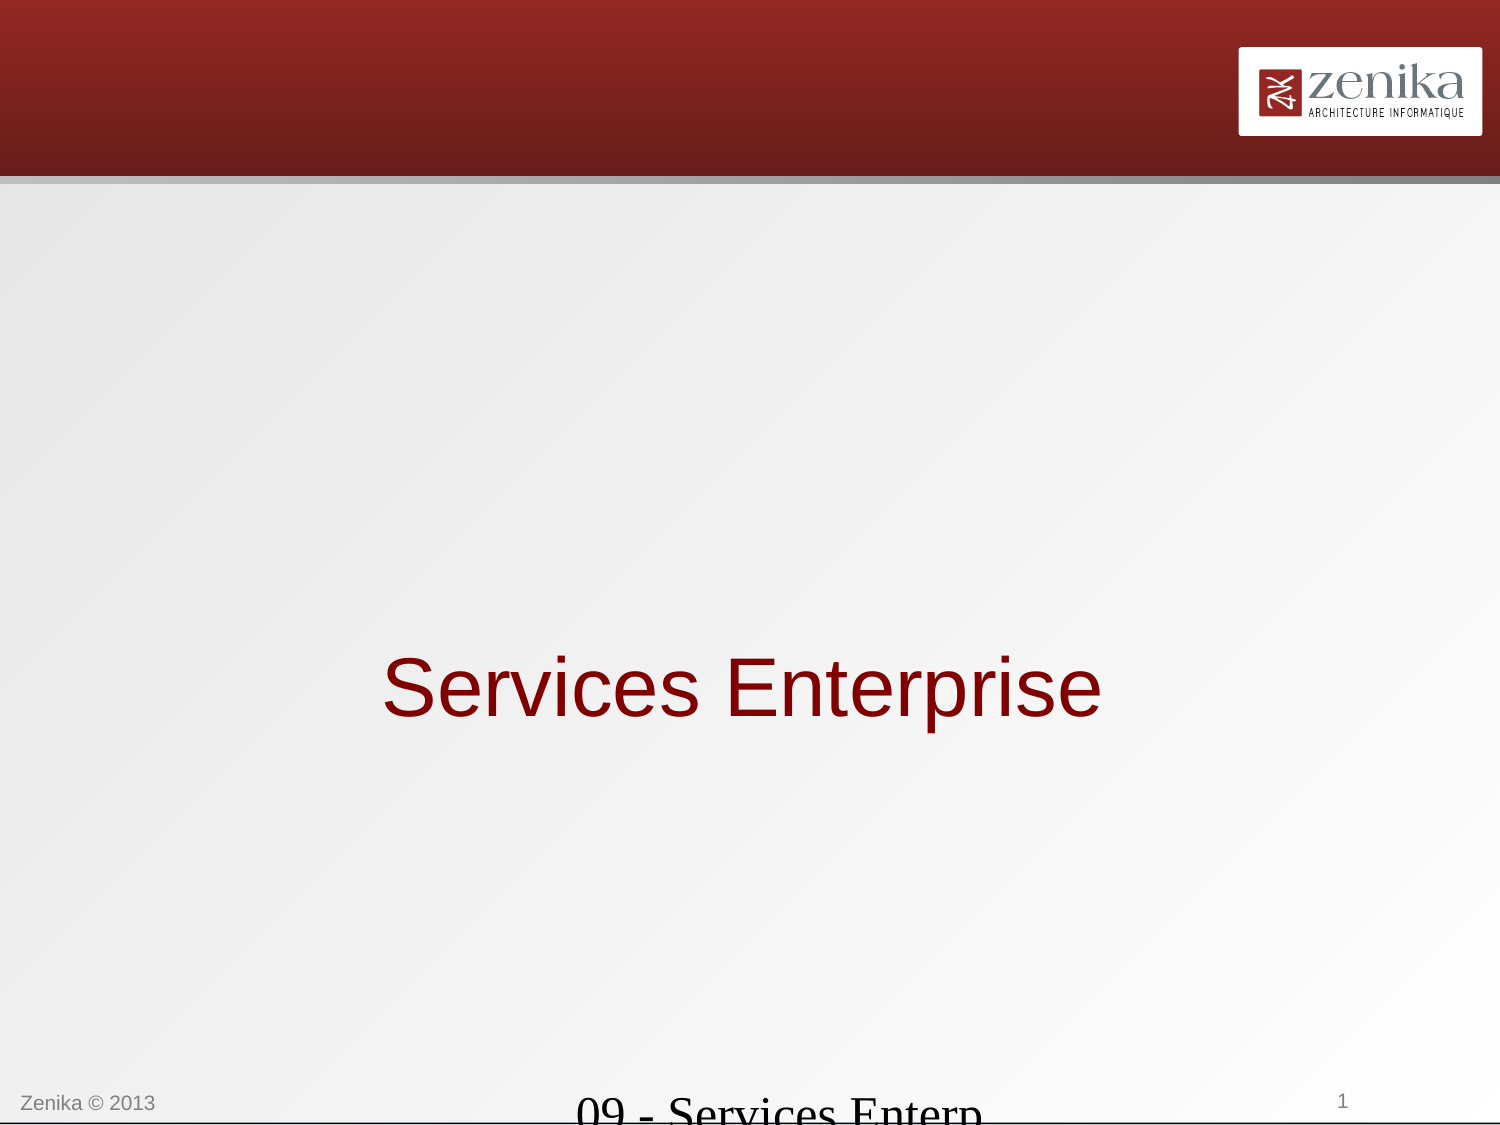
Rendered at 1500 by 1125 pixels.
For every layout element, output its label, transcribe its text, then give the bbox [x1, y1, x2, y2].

picture [1257, 58, 1464, 125]
subtitle Services Enterprise [50, 249, 1435, 1079]
